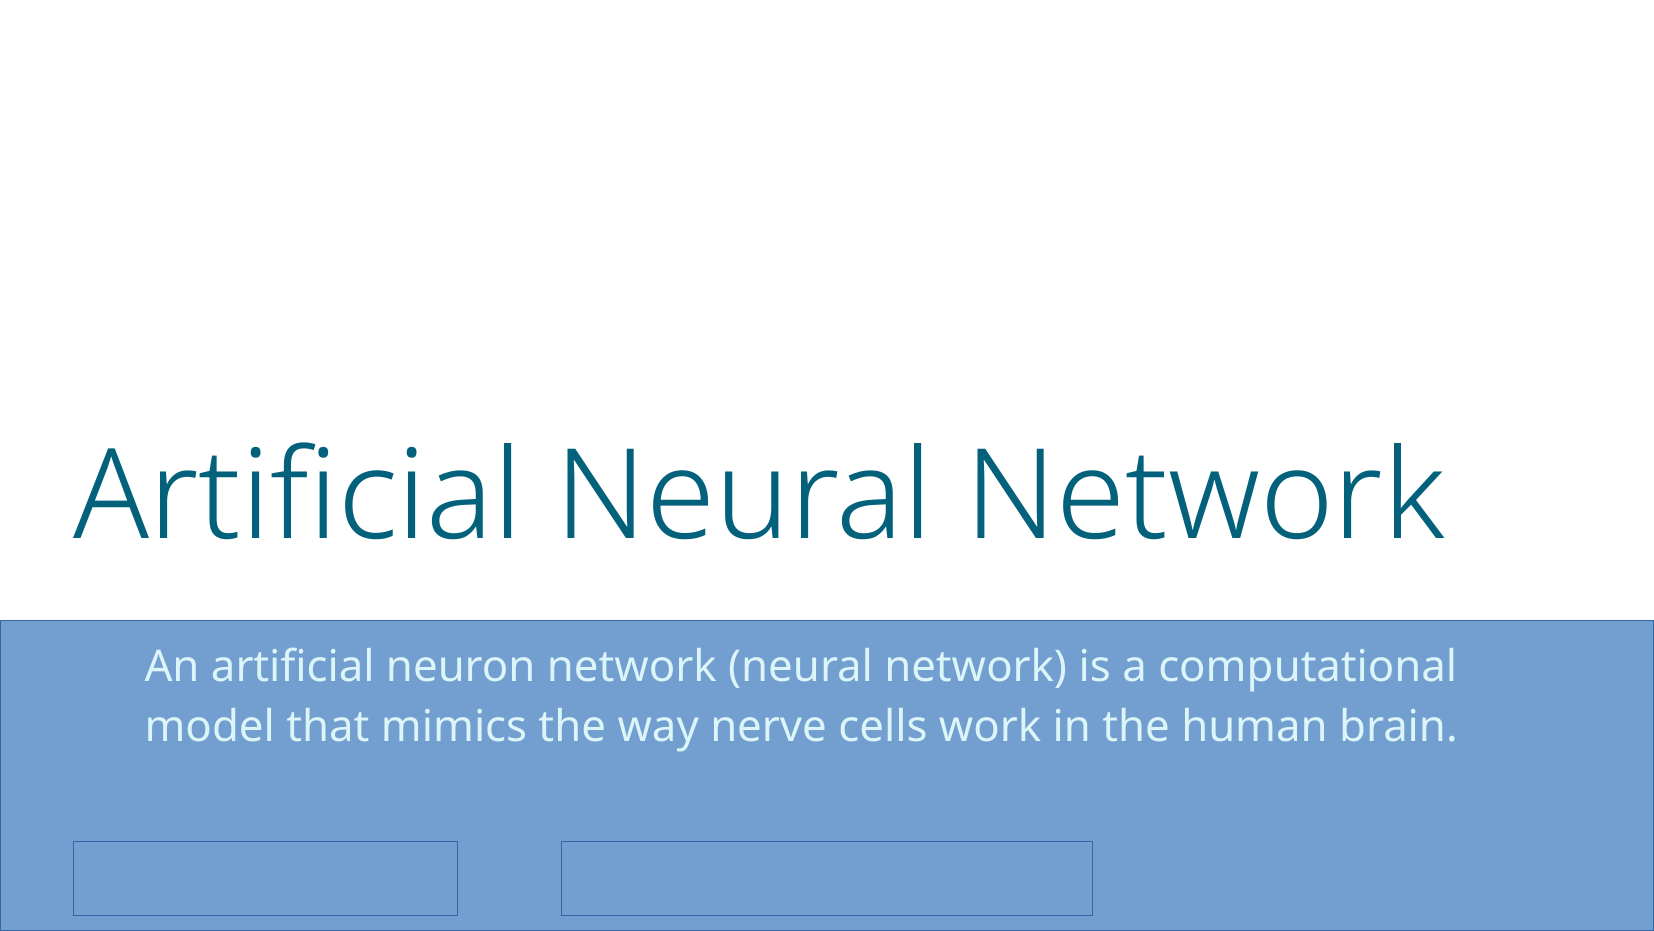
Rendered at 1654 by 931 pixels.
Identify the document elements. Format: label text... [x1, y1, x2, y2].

title Artificial Neural Network [73, 44, 1551, 576]
list An artificial neuron network (neural network) is a computational model that mimics the way nerve cells work in the human brain. [73, 634, 1551, 827]
